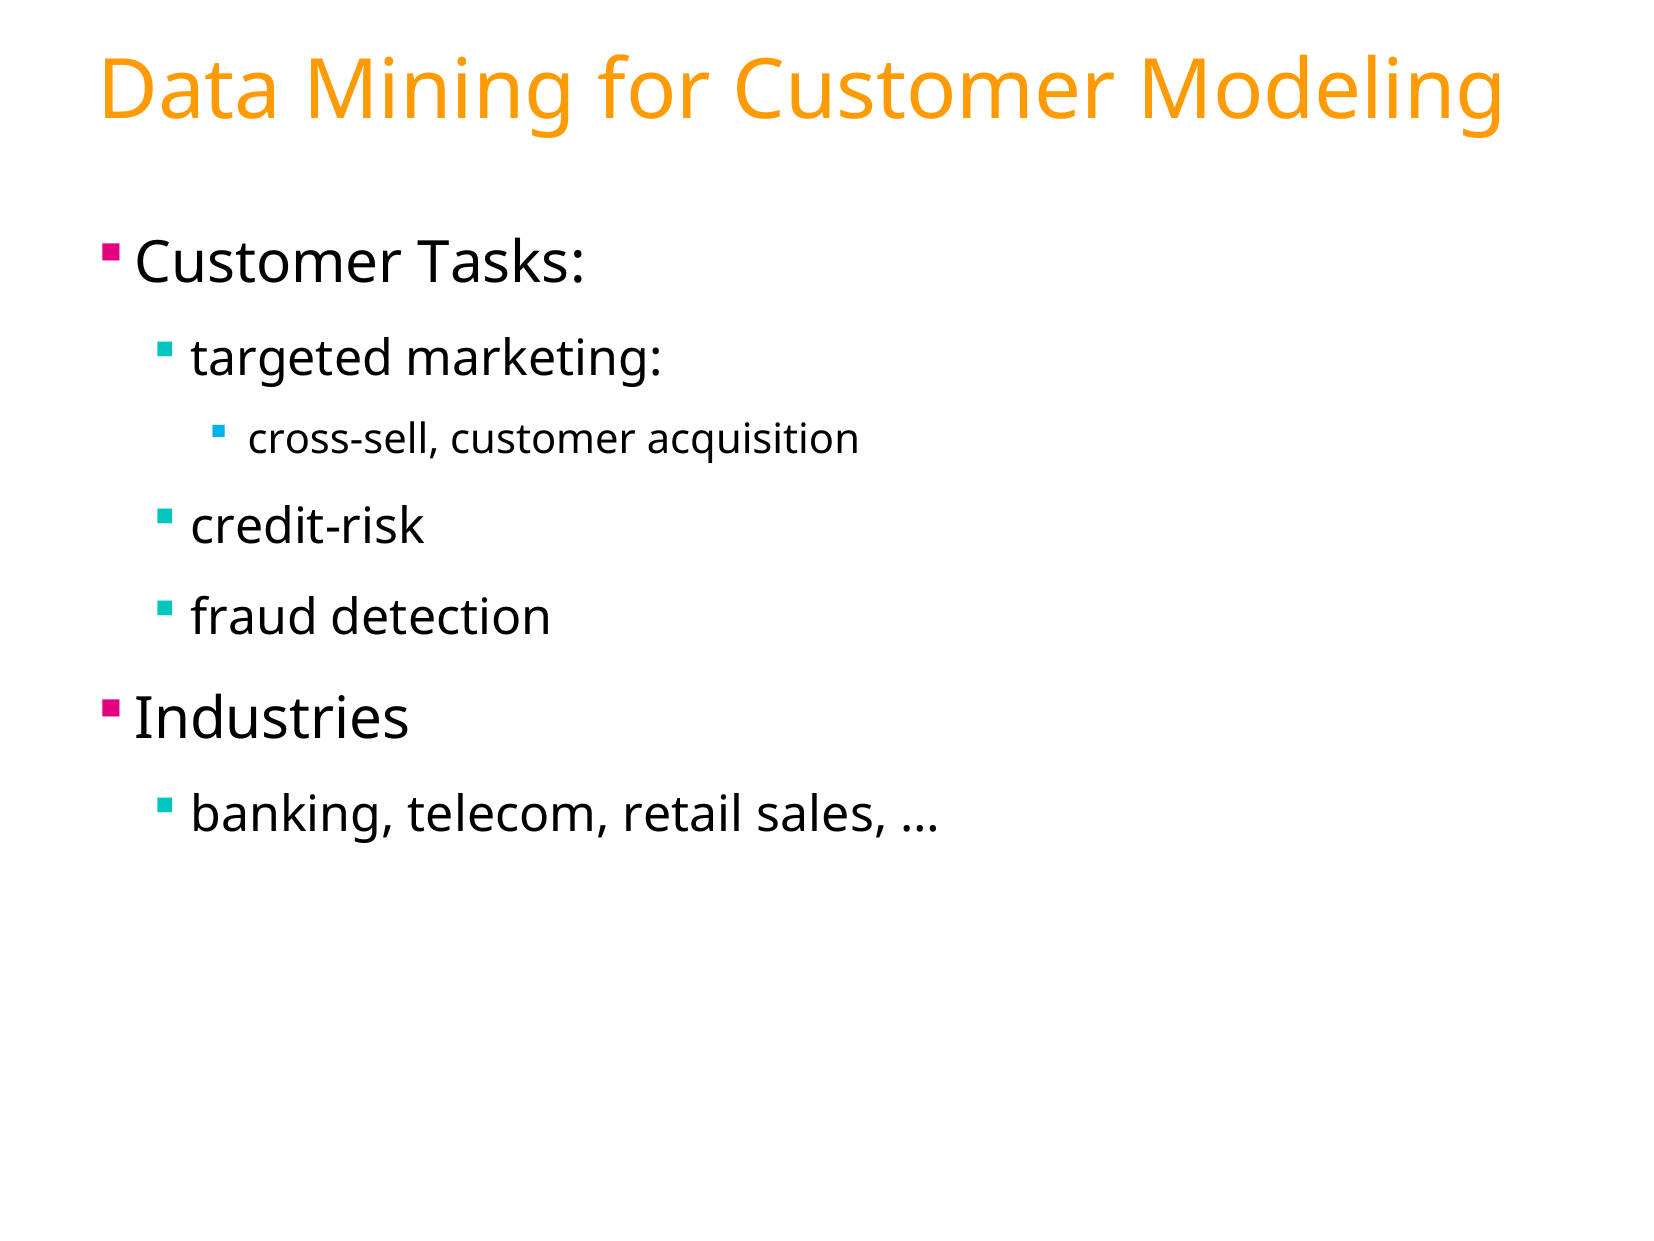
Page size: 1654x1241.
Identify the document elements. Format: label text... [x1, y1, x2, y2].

title Data Mining for Customer Modeling [82, 31, 1585, 156]
list Customer Tasks: targeted marketing: cross-sell, customer acquisition credit-risk fraud detection Industries banking, telecom, retail sales, … [82, 216, 1585, 858]
